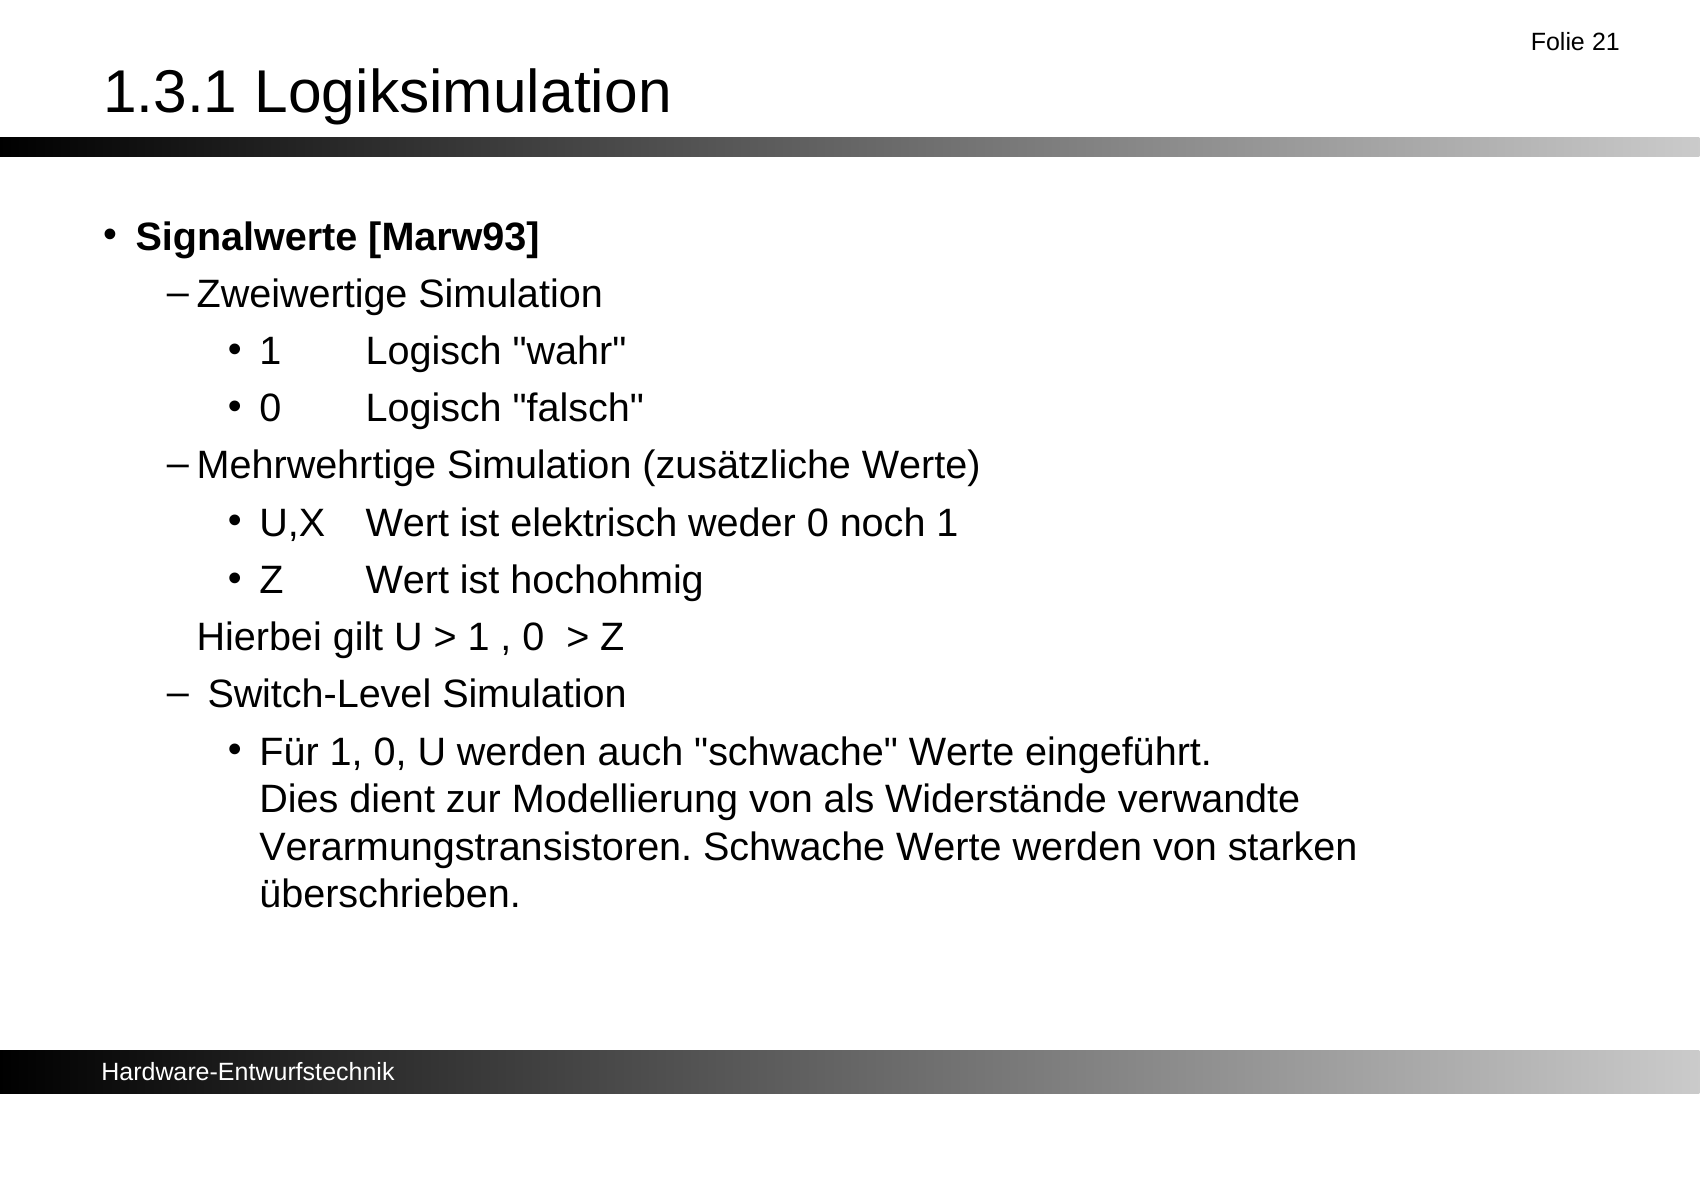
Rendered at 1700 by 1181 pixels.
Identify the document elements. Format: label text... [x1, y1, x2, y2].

list Signalwerte [Marw93] Zweiwertige Simulation 1 Logisch "wahr" 0 Logisch "falsch" Mehrwehrtige Simulation (zusätzliche Werte) U,X Wert ist elektrisch weder 0 noch 1 Z Wert ist hochohmig Hierbei gilt U > 1 , 0 > Z Switch-Level Simulation Für 1, 0, U werden auch "schwache" Werte eingeführt. Dies dient zur Modellierung von als Widerstände verwandte Verarmungstransistoren. Schwache Werte werden von starken überschrieben. [87, 202, 1613, 1022]
title 1.3.1 Logiksimulation [87, 36, 1421, 142]
